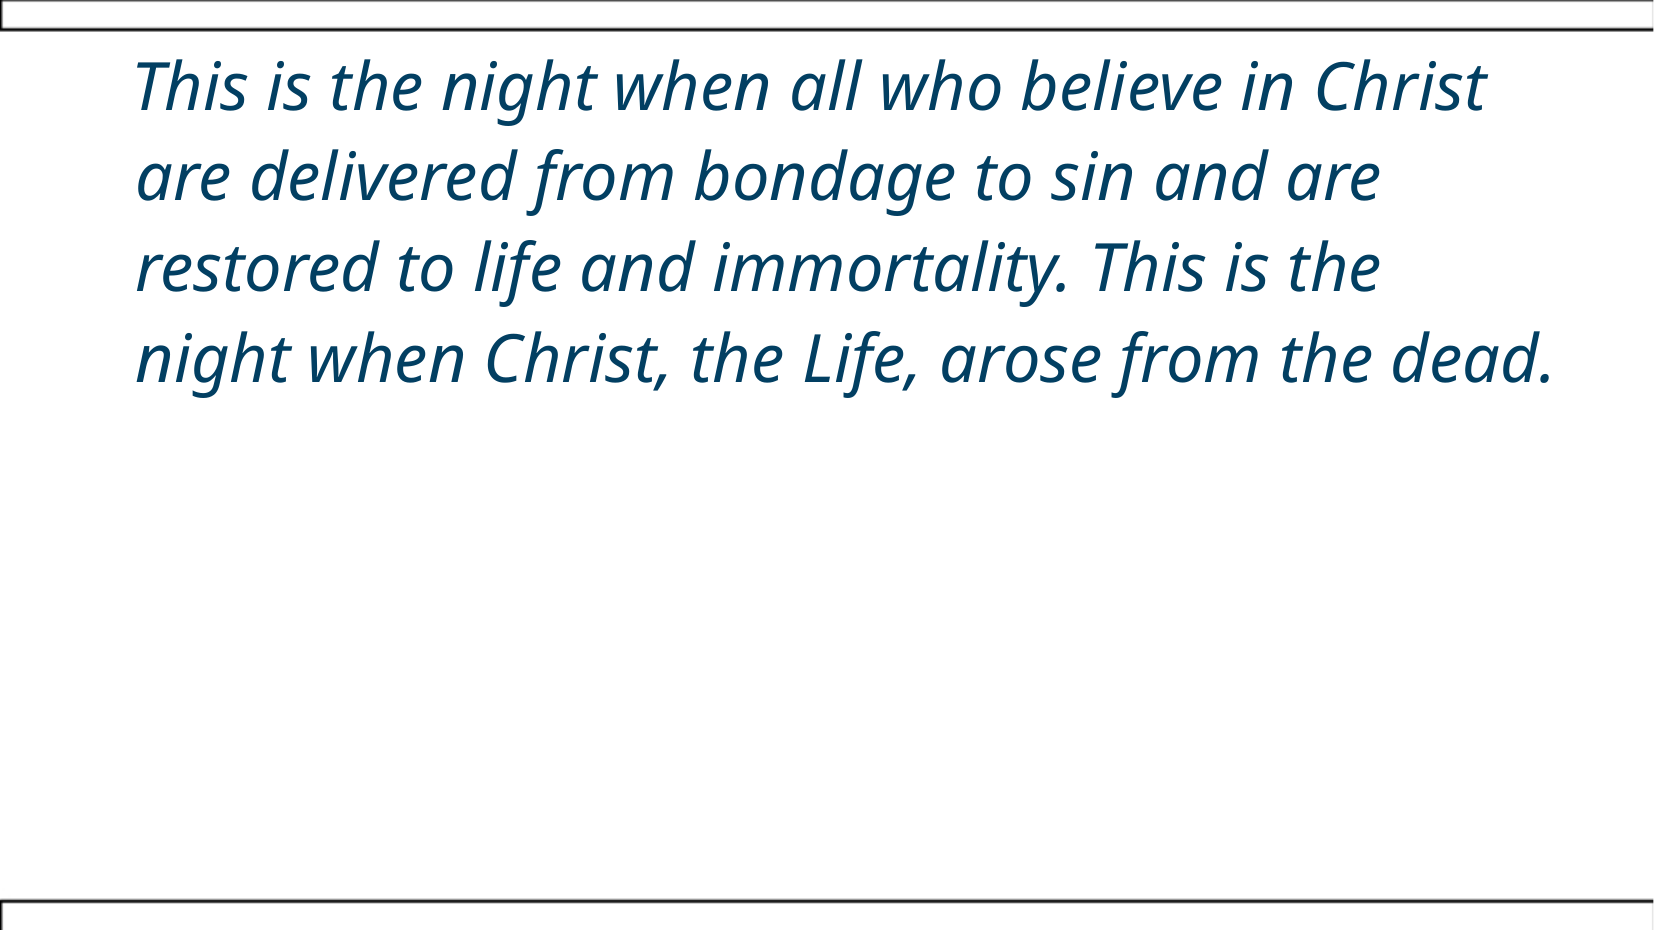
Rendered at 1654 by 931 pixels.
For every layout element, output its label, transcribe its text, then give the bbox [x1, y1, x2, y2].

picture [0, 0, 1654, 930]
text_box This is the night when all who believe in Christ are delivered from bondage to sin and are restored to life and immortality. This is the night when Christ, the Life, arose from the dead. [51, 31, 1597, 421]
